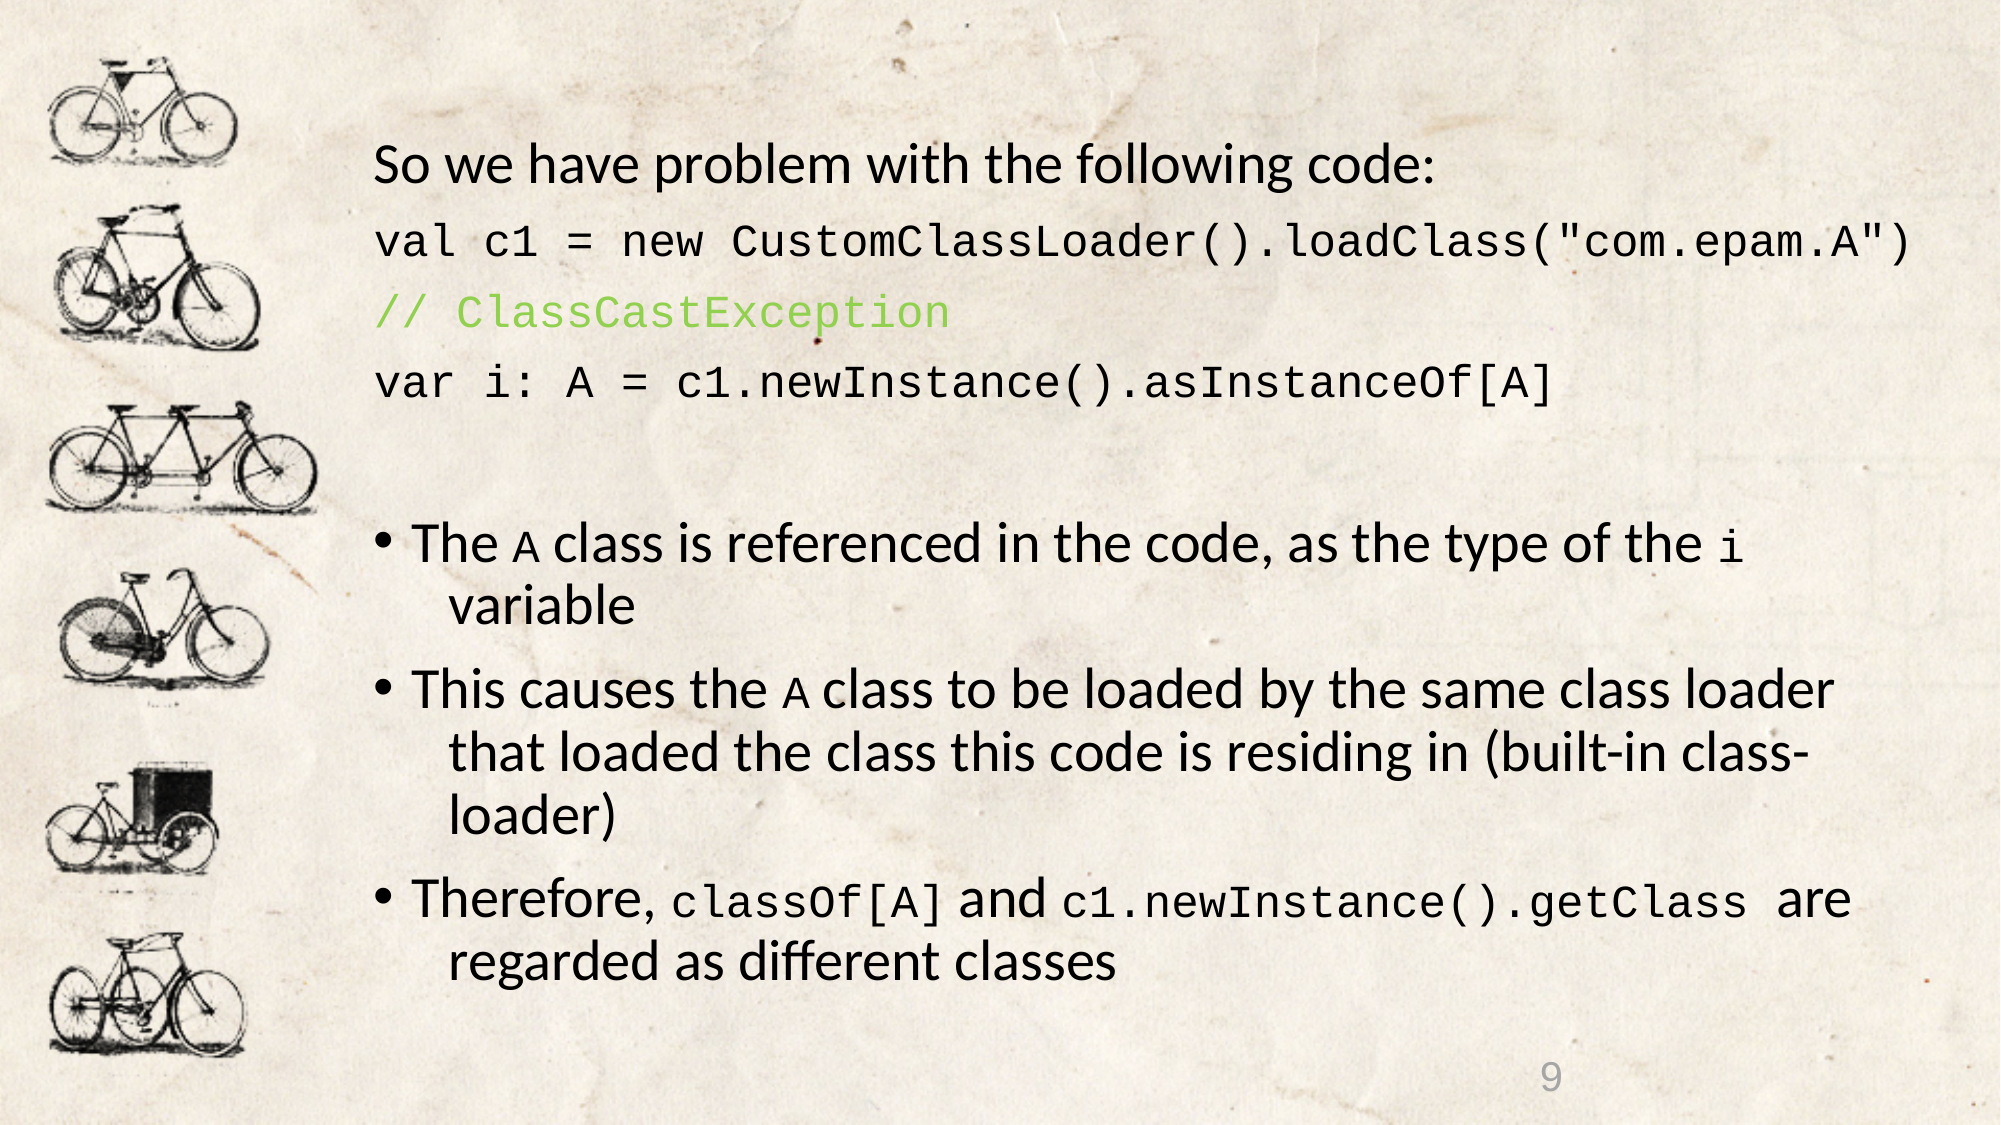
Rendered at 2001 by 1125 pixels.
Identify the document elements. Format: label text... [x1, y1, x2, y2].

text_box 9 [1524, 1042, 1975, 1103]
list So we have problem with the following code: val c1 = new CustomClassLoader().loadClass("com.epam.A") // ClassCastException var i: A = c1.newInstance().asInstanceOf[A] The A class is referenced in the code, as the type of the i variable This causes the A class to be loaded by the same class loader that loaded the class this code is residing in (built-in class-loader) Therefore, classOf[A] and c1.newInstance().getClass are regarded as different classes [358, 126, 1944, 1037]
